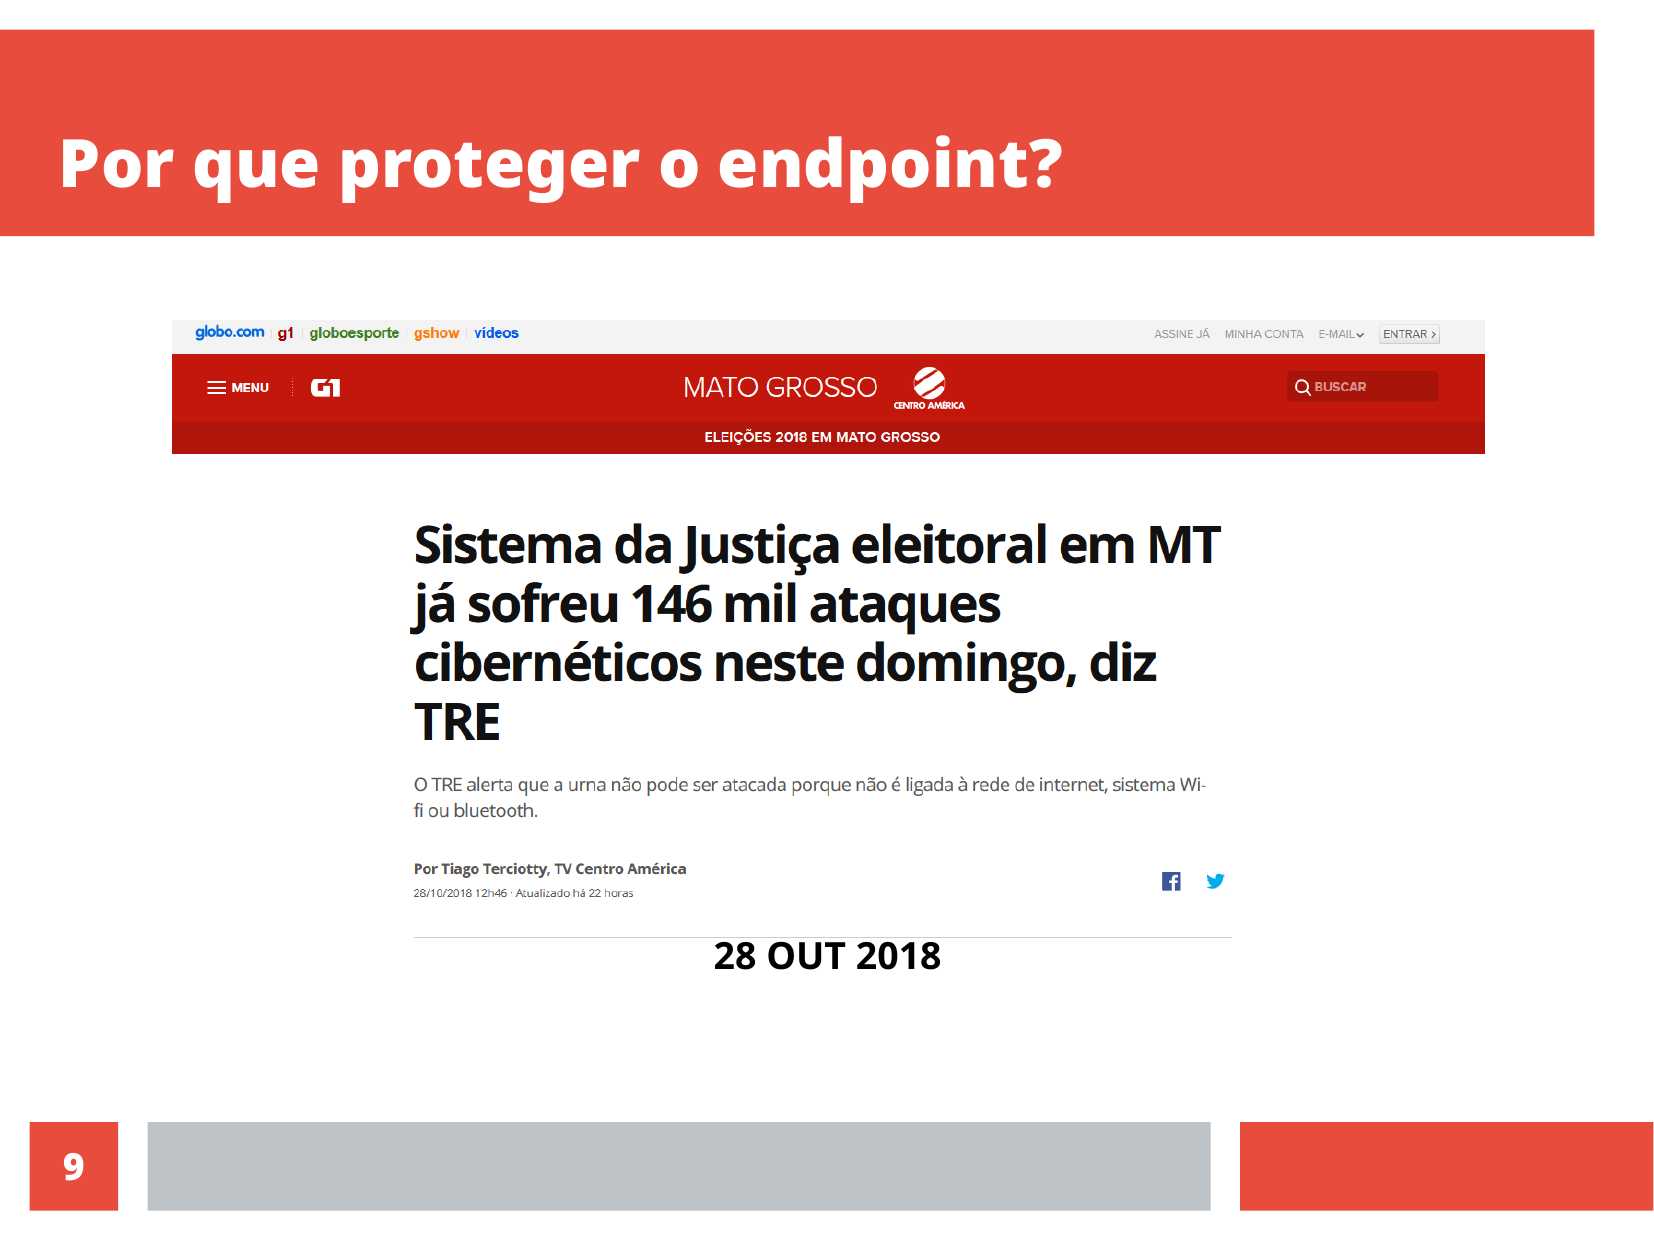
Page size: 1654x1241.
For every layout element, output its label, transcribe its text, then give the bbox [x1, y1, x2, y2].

text_box 28 OUT 2018 [698, 922, 957, 988]
picture [172, 320, 1485, 962]
title Por que proteger o endpoint? [59, 59, 1595, 207]
